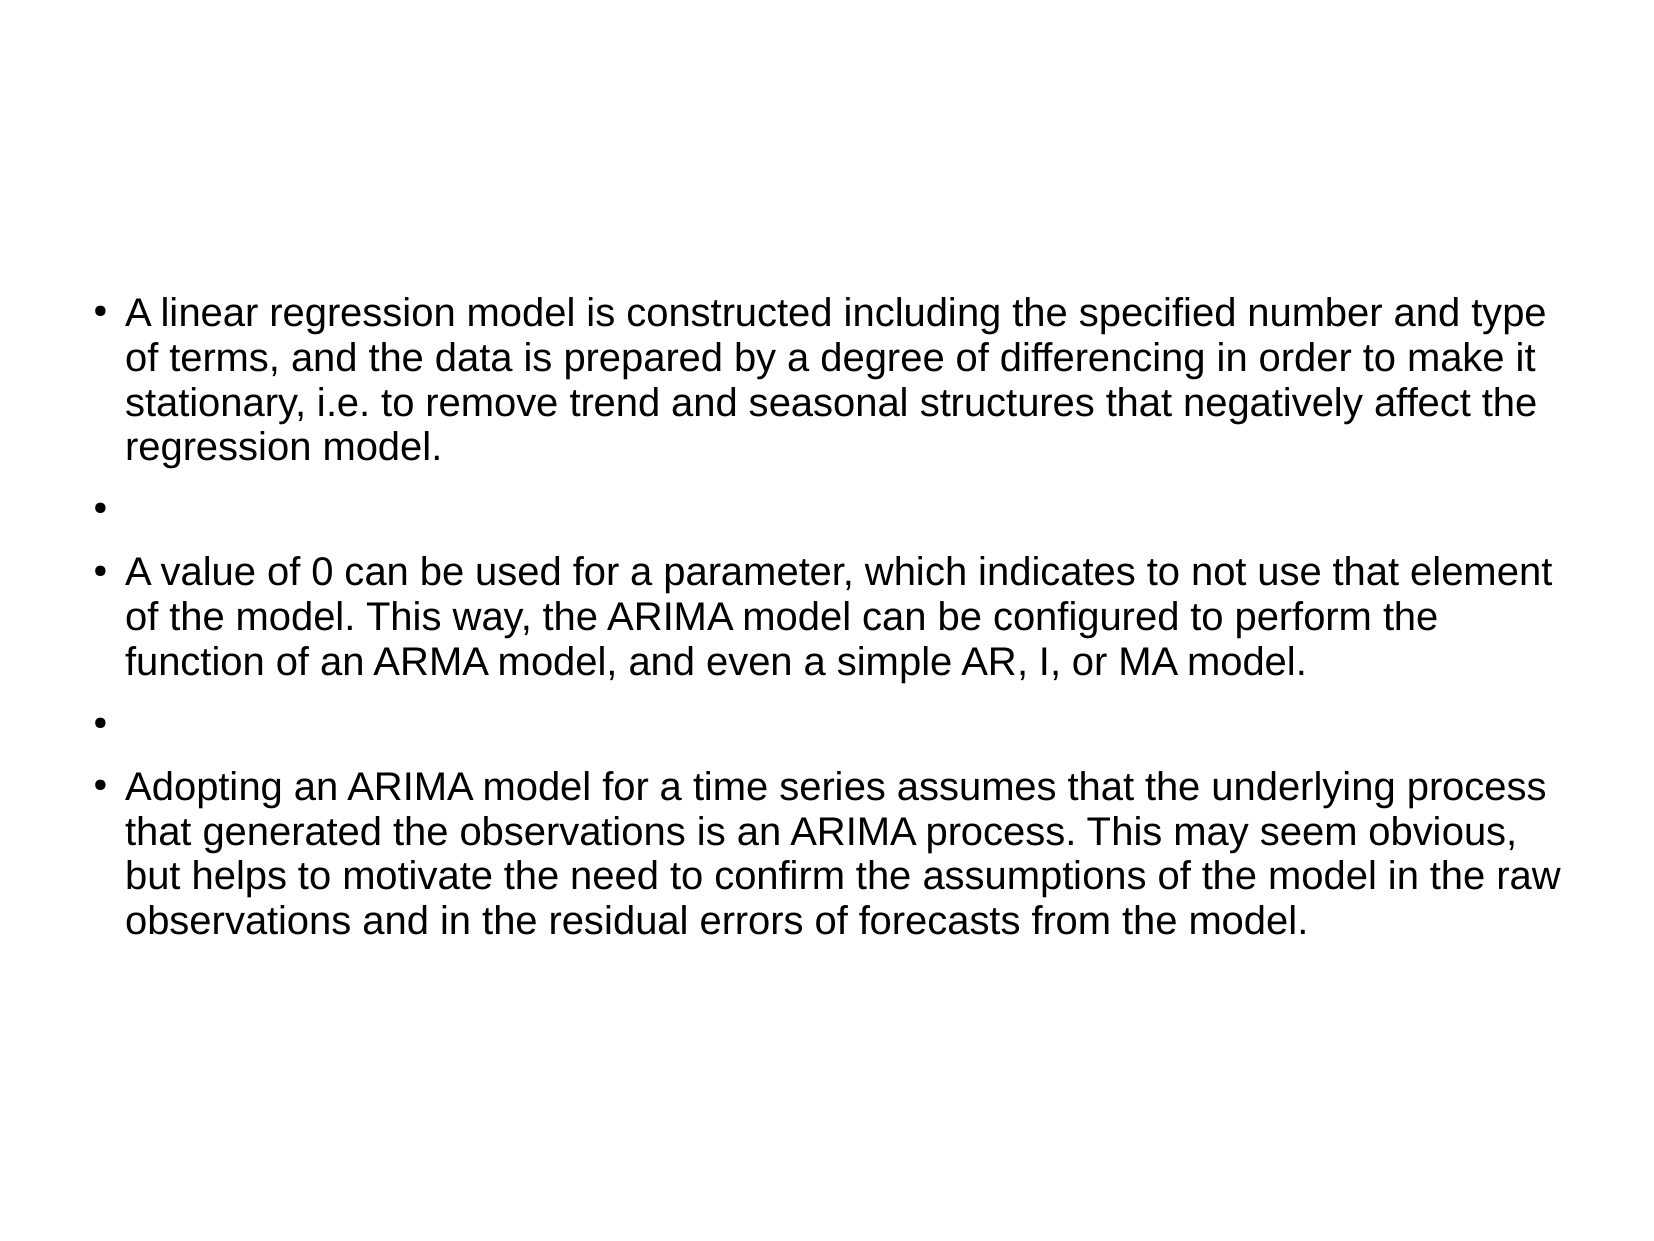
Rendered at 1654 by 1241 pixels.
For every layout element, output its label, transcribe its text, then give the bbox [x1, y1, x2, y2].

list A linear regression model is constructed including the specified number and type of terms, and the data is prepared by a degree of differencing in order to make it stationary, i.e. to remove trend and seasonal structures that negatively affect the regression model. A value of 0 can be used for a parameter, which indicates to not use that element of the model. This way, the ARIMA model can be configured to perform the function of an ARMA model, and even a simple AR, I, or MA model. Adopting an ARIMA model for a time series assumes that the underlying process that generated the observations is an ARIMA process. This may seem obvious, but helps to motivate the need to confirm the assumptions of the model in the raw observations and in the residual errors of forecasts from the model. [82, 290, 1571, 1010]
